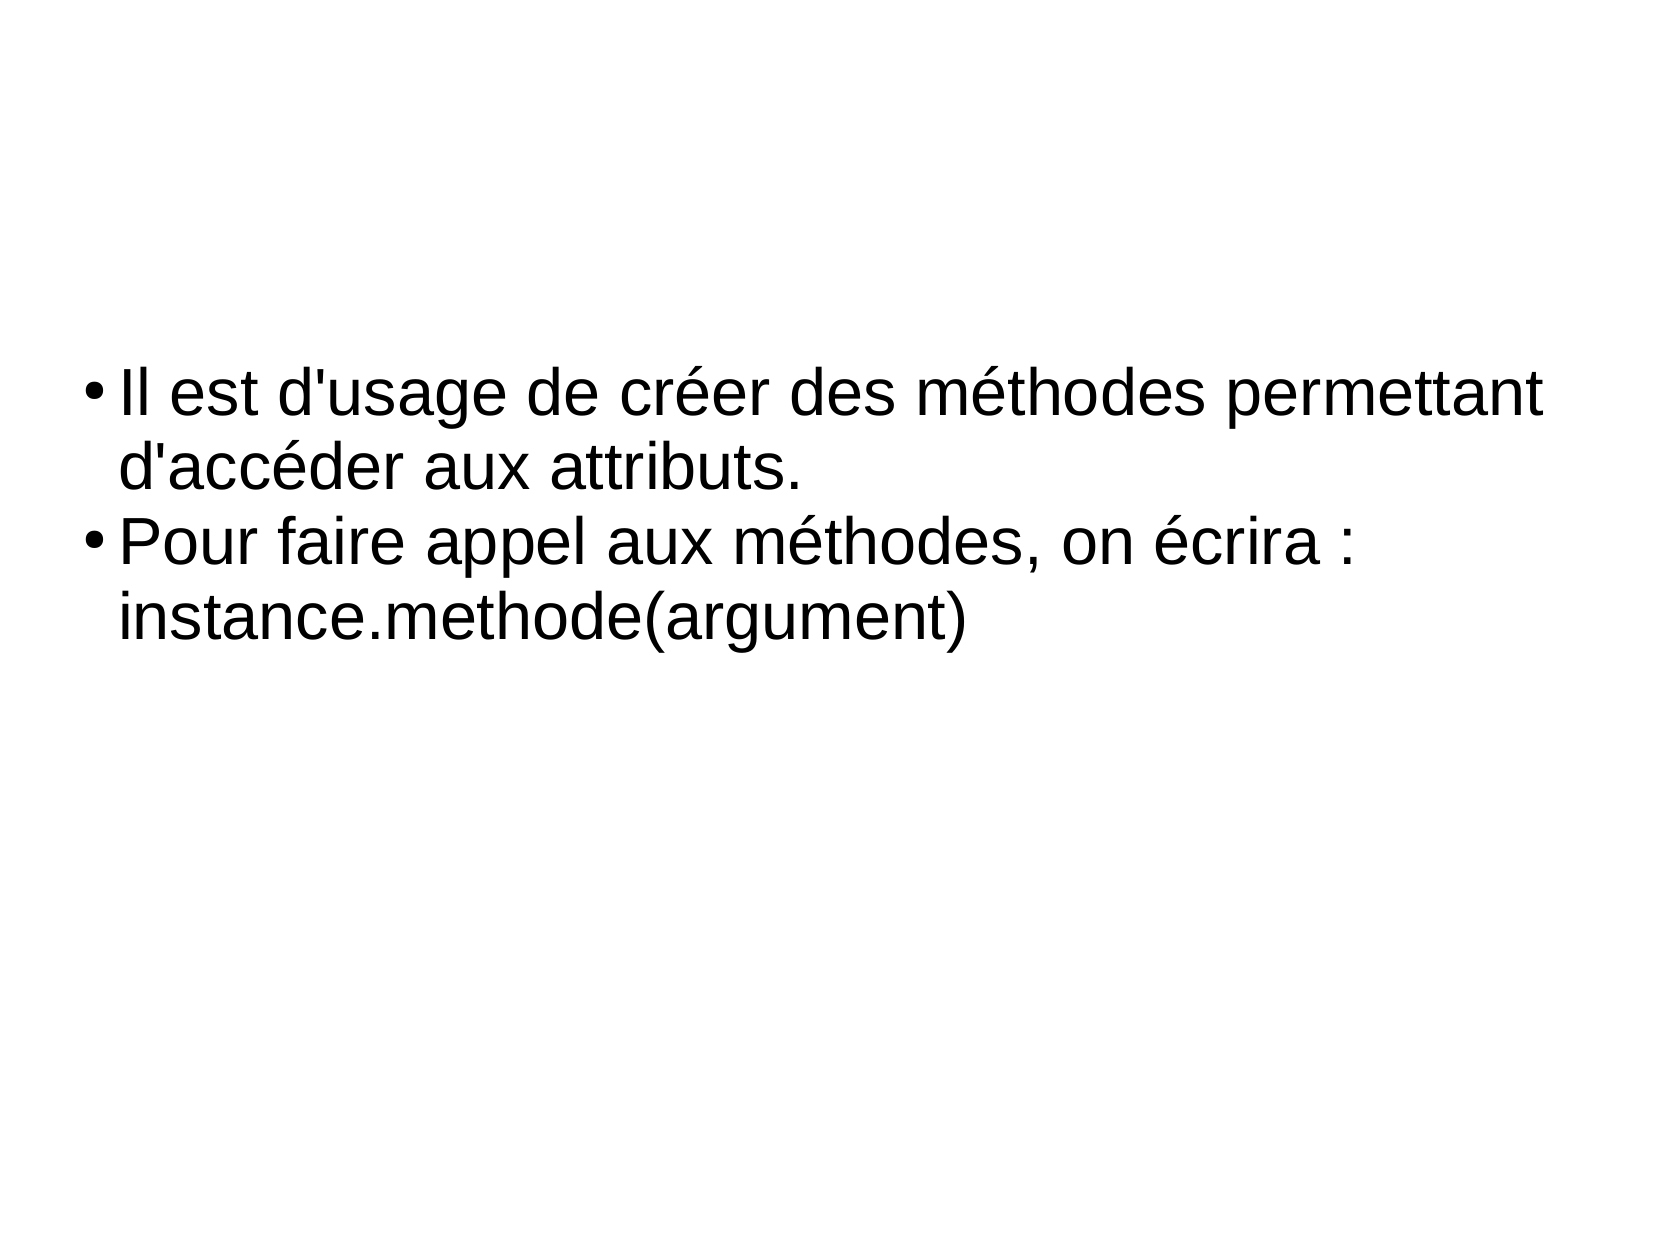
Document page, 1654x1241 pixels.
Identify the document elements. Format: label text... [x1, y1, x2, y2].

subtitle Il est d'usage de créer des méthodes permettant d'accéder aux attributs. Pour faire appel aux méthodes, on écrira : instance.methode(argument) [82, 49, 1571, 1109]
